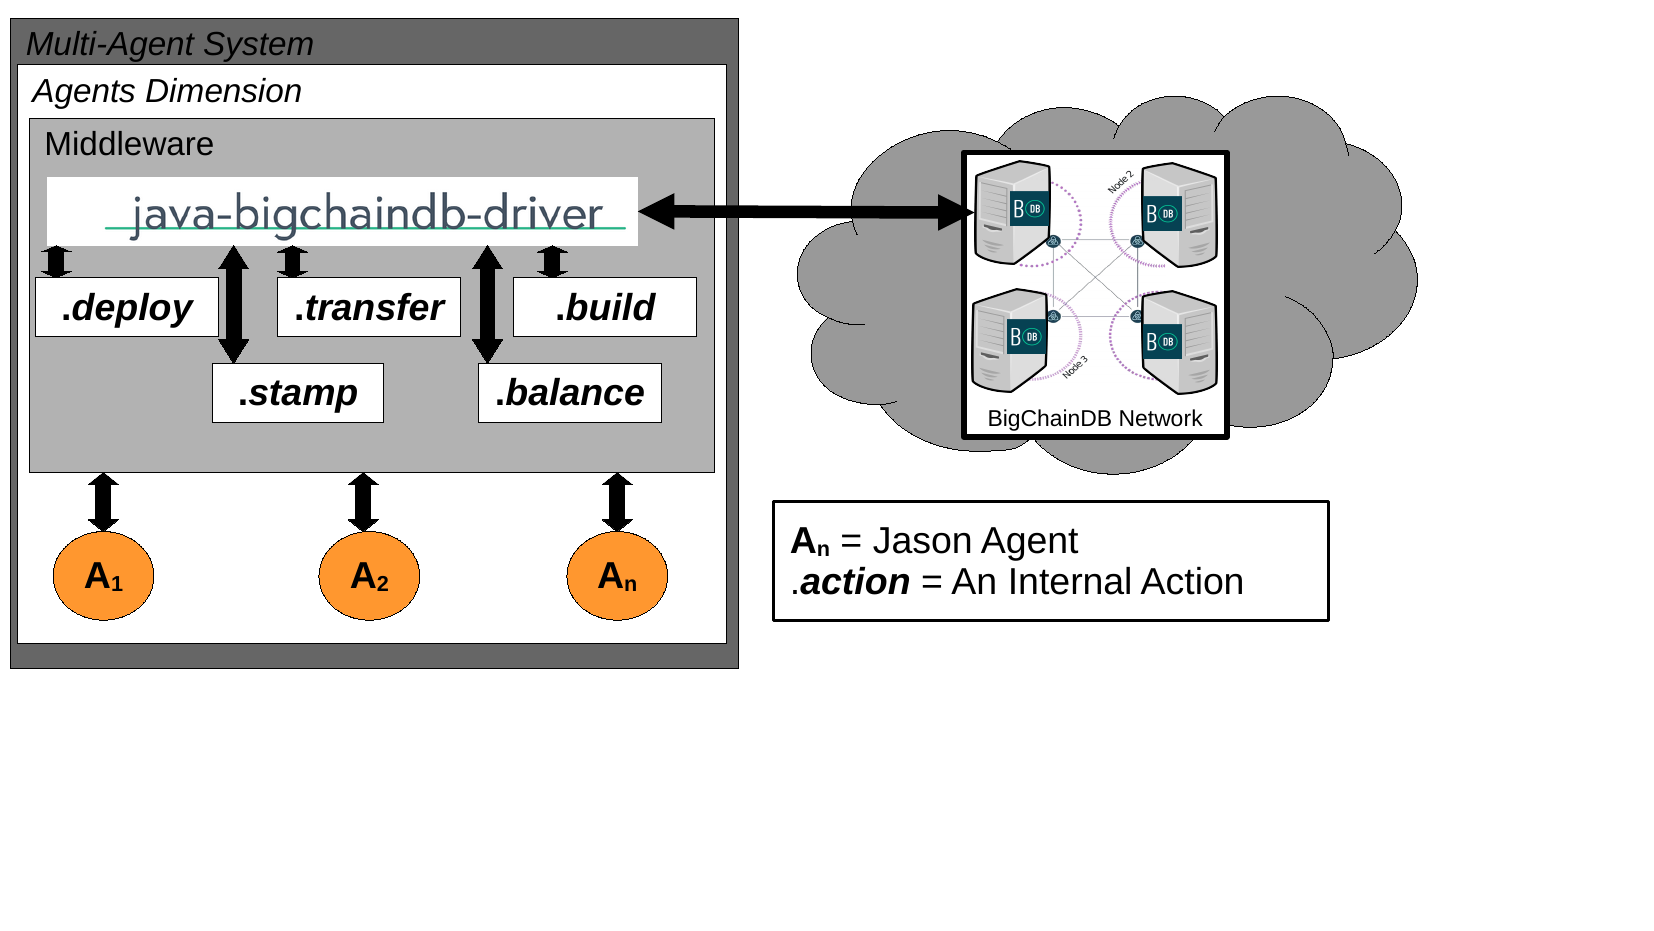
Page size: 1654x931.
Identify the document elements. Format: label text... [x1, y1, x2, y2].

text_box [218, 245, 249, 364]
text_box [277, 245, 308, 278]
text_box A2 [318, 531, 420, 621]
text_box .transfer [277, 277, 461, 337]
text_box [602, 472, 633, 532]
text_box Agents Dimension [17, 64, 727, 644]
text_box .deploy [35, 277, 219, 337]
text_box [348, 472, 379, 532]
text_box .stamp [212, 363, 384, 423]
text_box BigChainDB Network [963, 152, 1227, 437]
text_box A1 [53, 531, 154, 621]
text_box Middleware [29, 118, 715, 473]
text_box [472, 245, 503, 364]
text_box .build [513, 277, 697, 337]
text_box An = Jason Agent .action = An Internal Action [773, 501, 1329, 621]
picture [971, 160, 1218, 395]
text_box [41, 245, 72, 278]
text_box .balance [478, 363, 662, 423]
text_box [851, 96, 1418, 428]
text_box [537, 245, 568, 278]
text_box Multi-Agent System [10, 18, 739, 669]
text_box [797, 219, 1195, 475]
picture [47, 177, 638, 246]
text_box [88, 472, 119, 532]
